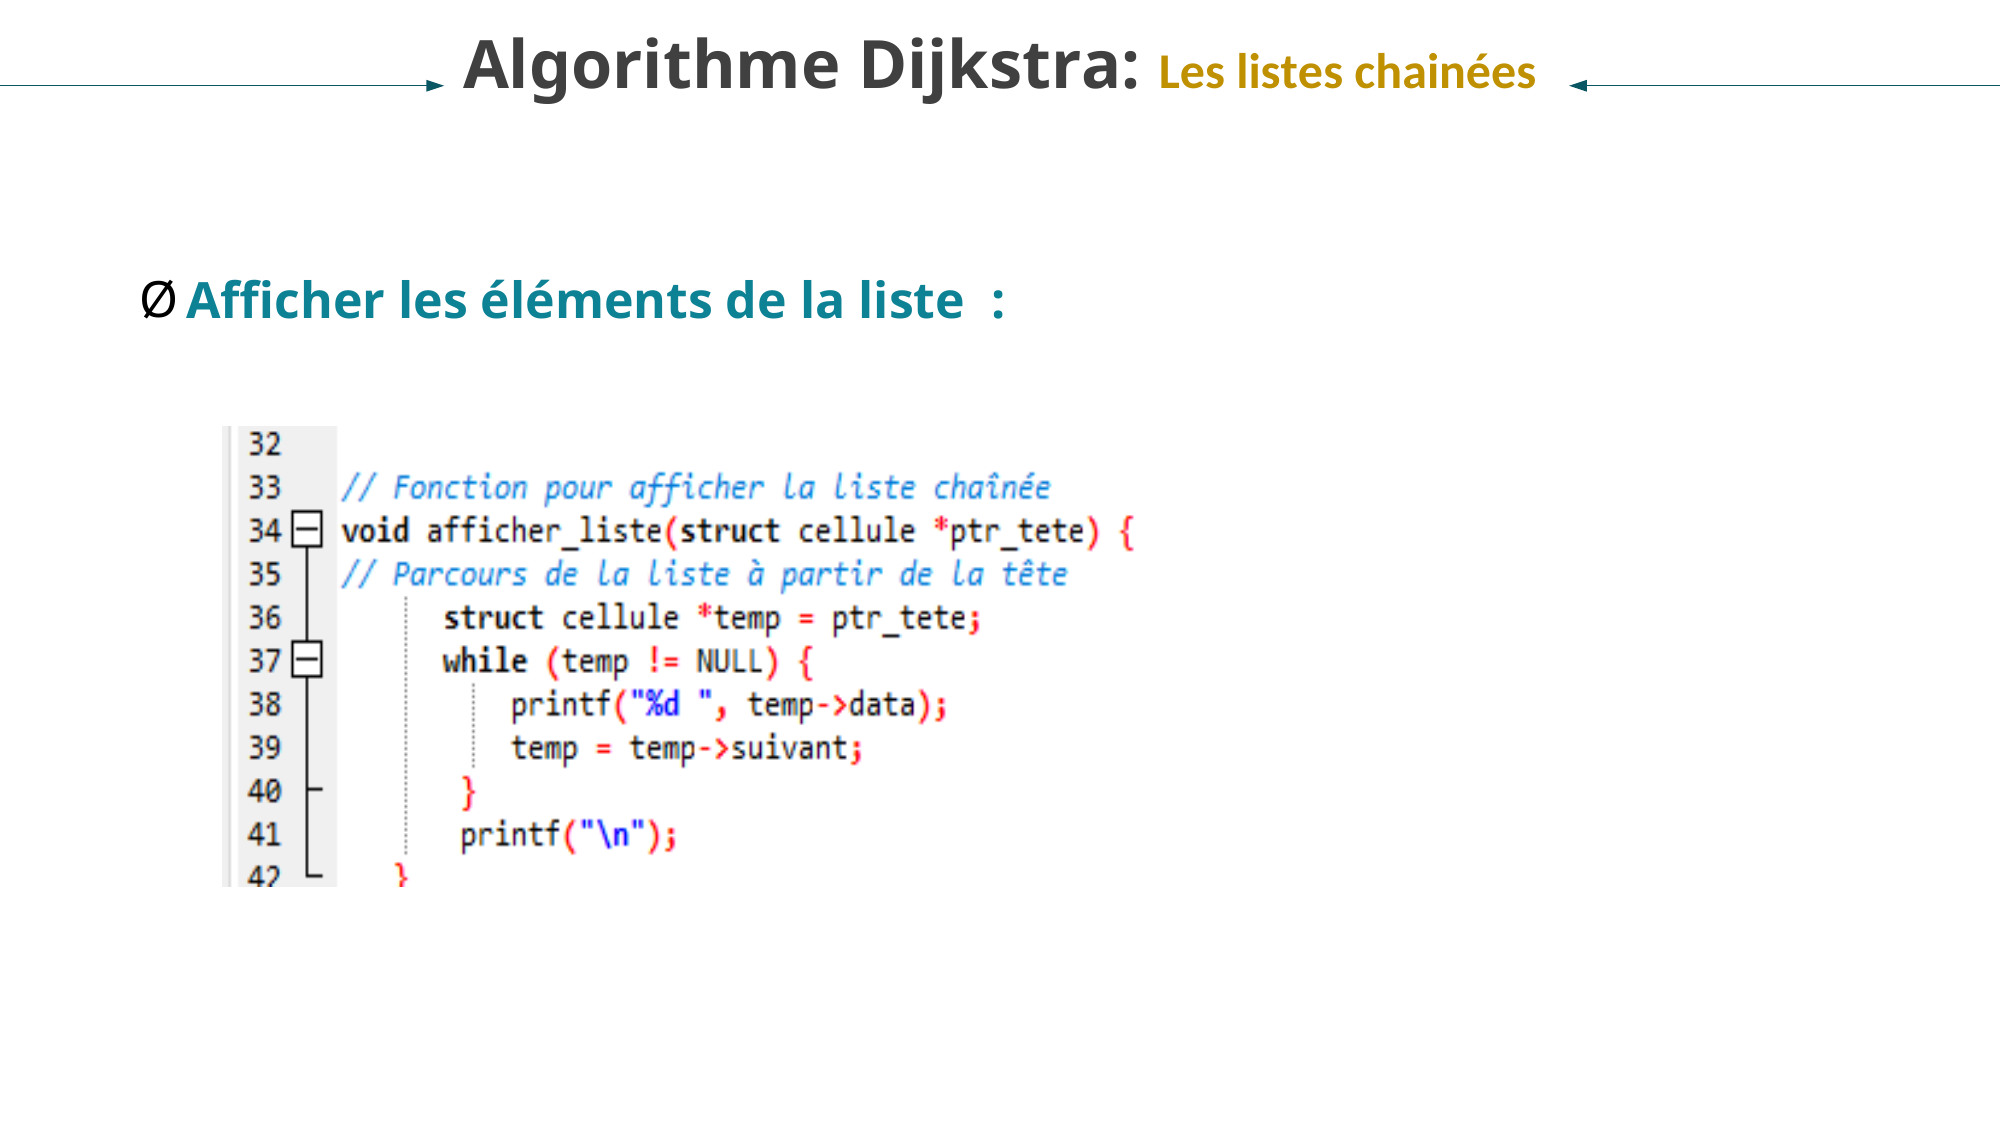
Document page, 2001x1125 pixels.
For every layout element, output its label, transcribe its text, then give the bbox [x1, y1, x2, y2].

text_box Afficher les éléments de la liste : [124, 260, 1570, 337]
picture [222, 426, 1766, 887]
text_box Algorithme Dijkstra: Les listes chainées [37, 31, 1963, 104]
